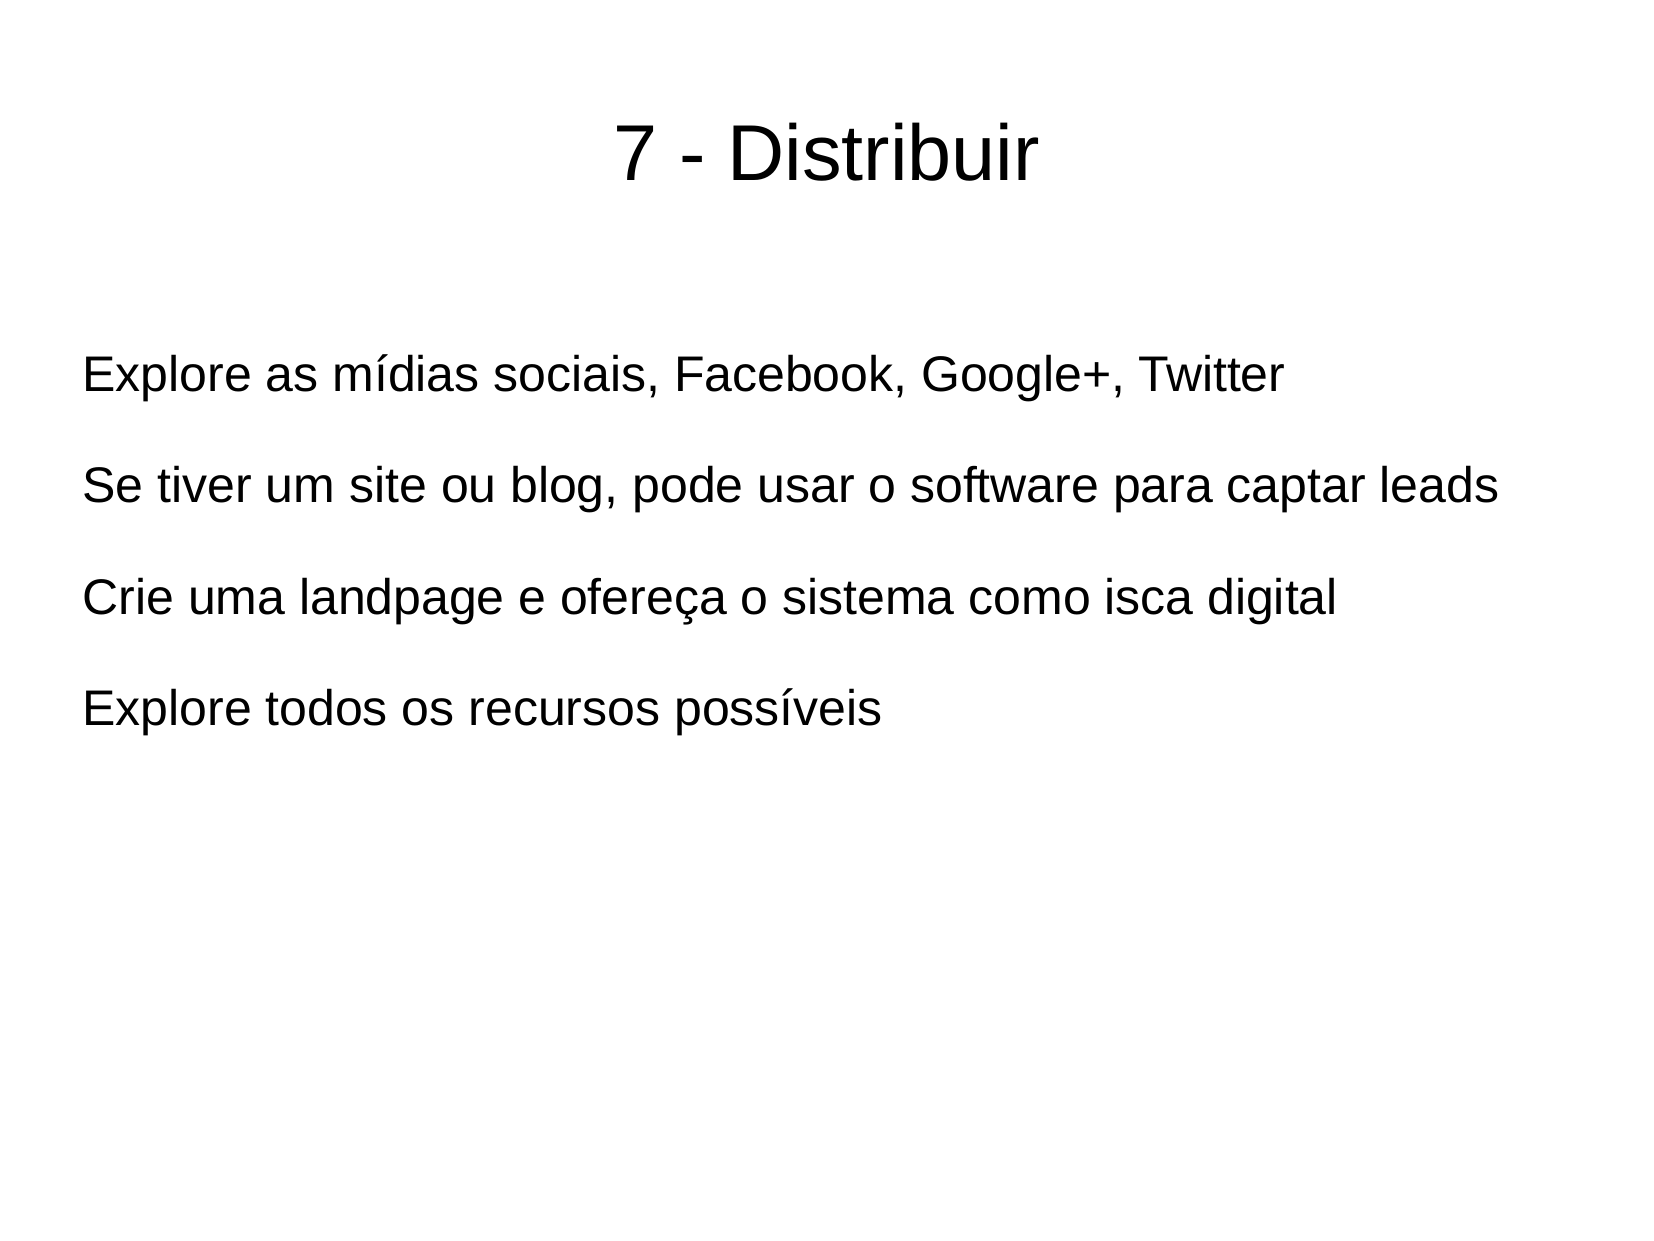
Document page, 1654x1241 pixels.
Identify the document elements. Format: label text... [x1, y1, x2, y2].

title 7 - Distribuir [82, 49, 1571, 257]
subtitle Explore as mídias sociais, Facebook, Google+, Twitter Se tiver um site ou blog, pode usar o software para captar leads Crie uma landpage e ofereça o sistema como isca digital Explore todos os recursos possíveis [82, 290, 1571, 1010]
